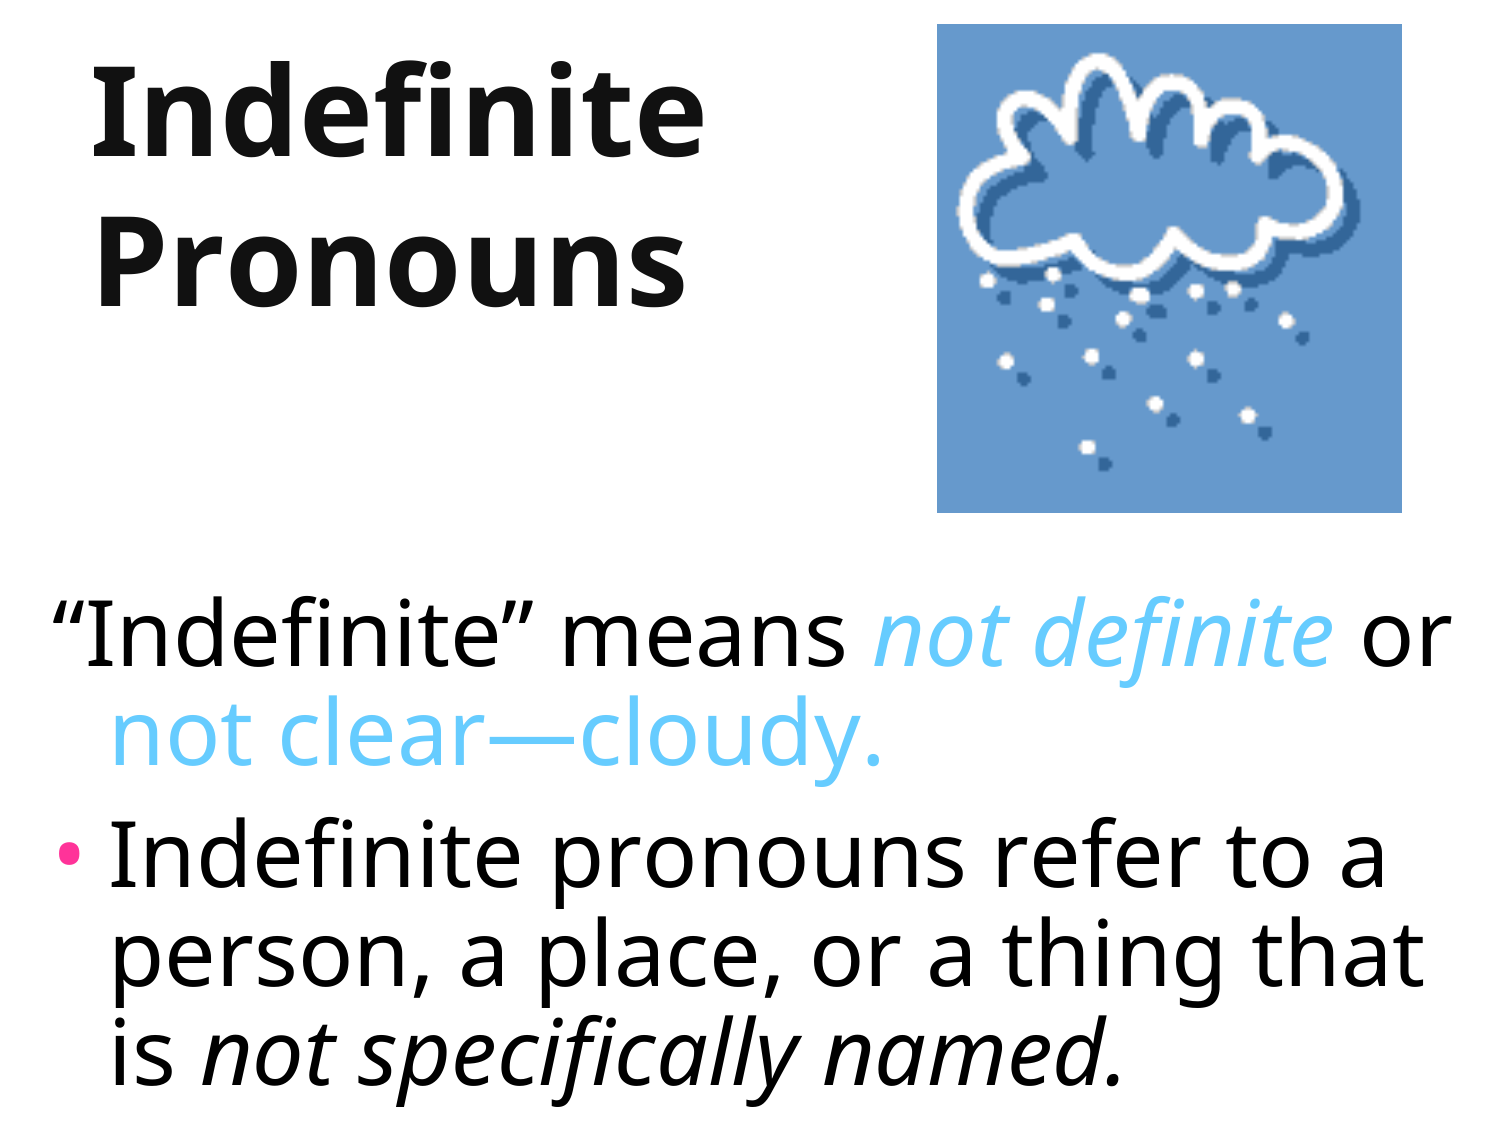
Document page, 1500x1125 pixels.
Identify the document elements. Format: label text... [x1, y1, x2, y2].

picture [937, 24, 1402, 513]
text_box Indefinite Pronouns [74, 24, 937, 324]
text_box “Indefinite” means not definite or not clear—cloudy. Indefinite pronouns refer to a person, a place, or a thing that is not specifically named. [37, 324, 1476, 1101]
